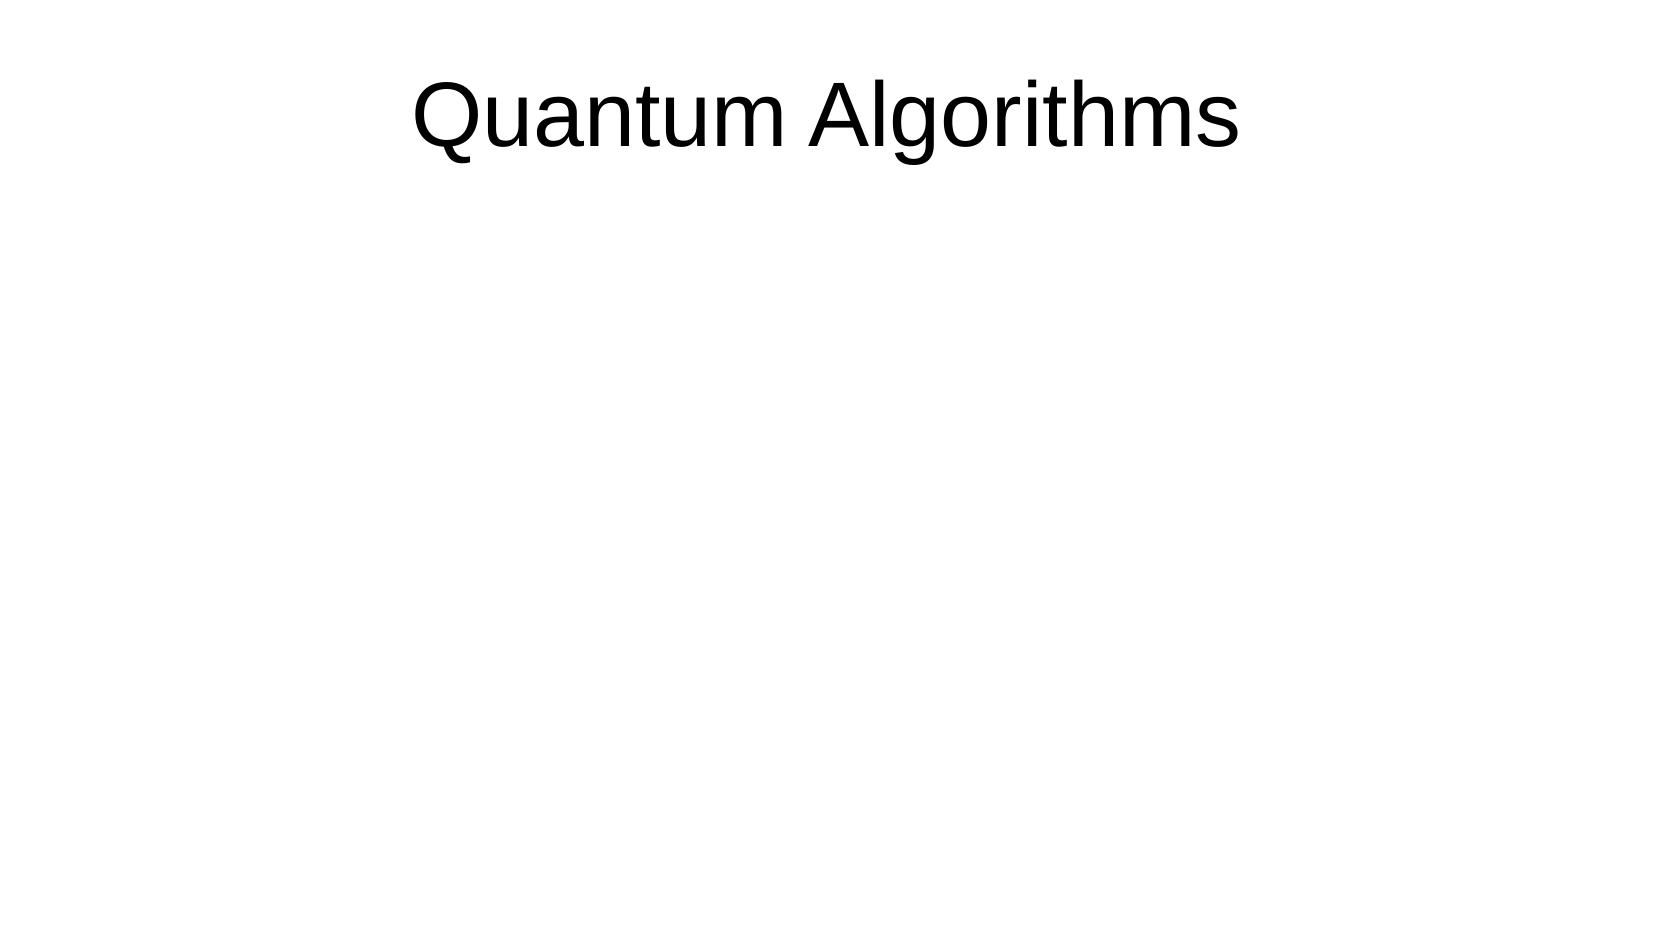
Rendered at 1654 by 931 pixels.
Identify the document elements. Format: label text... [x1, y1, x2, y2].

title Quantum Algorithms [82, 37, 1571, 193]
